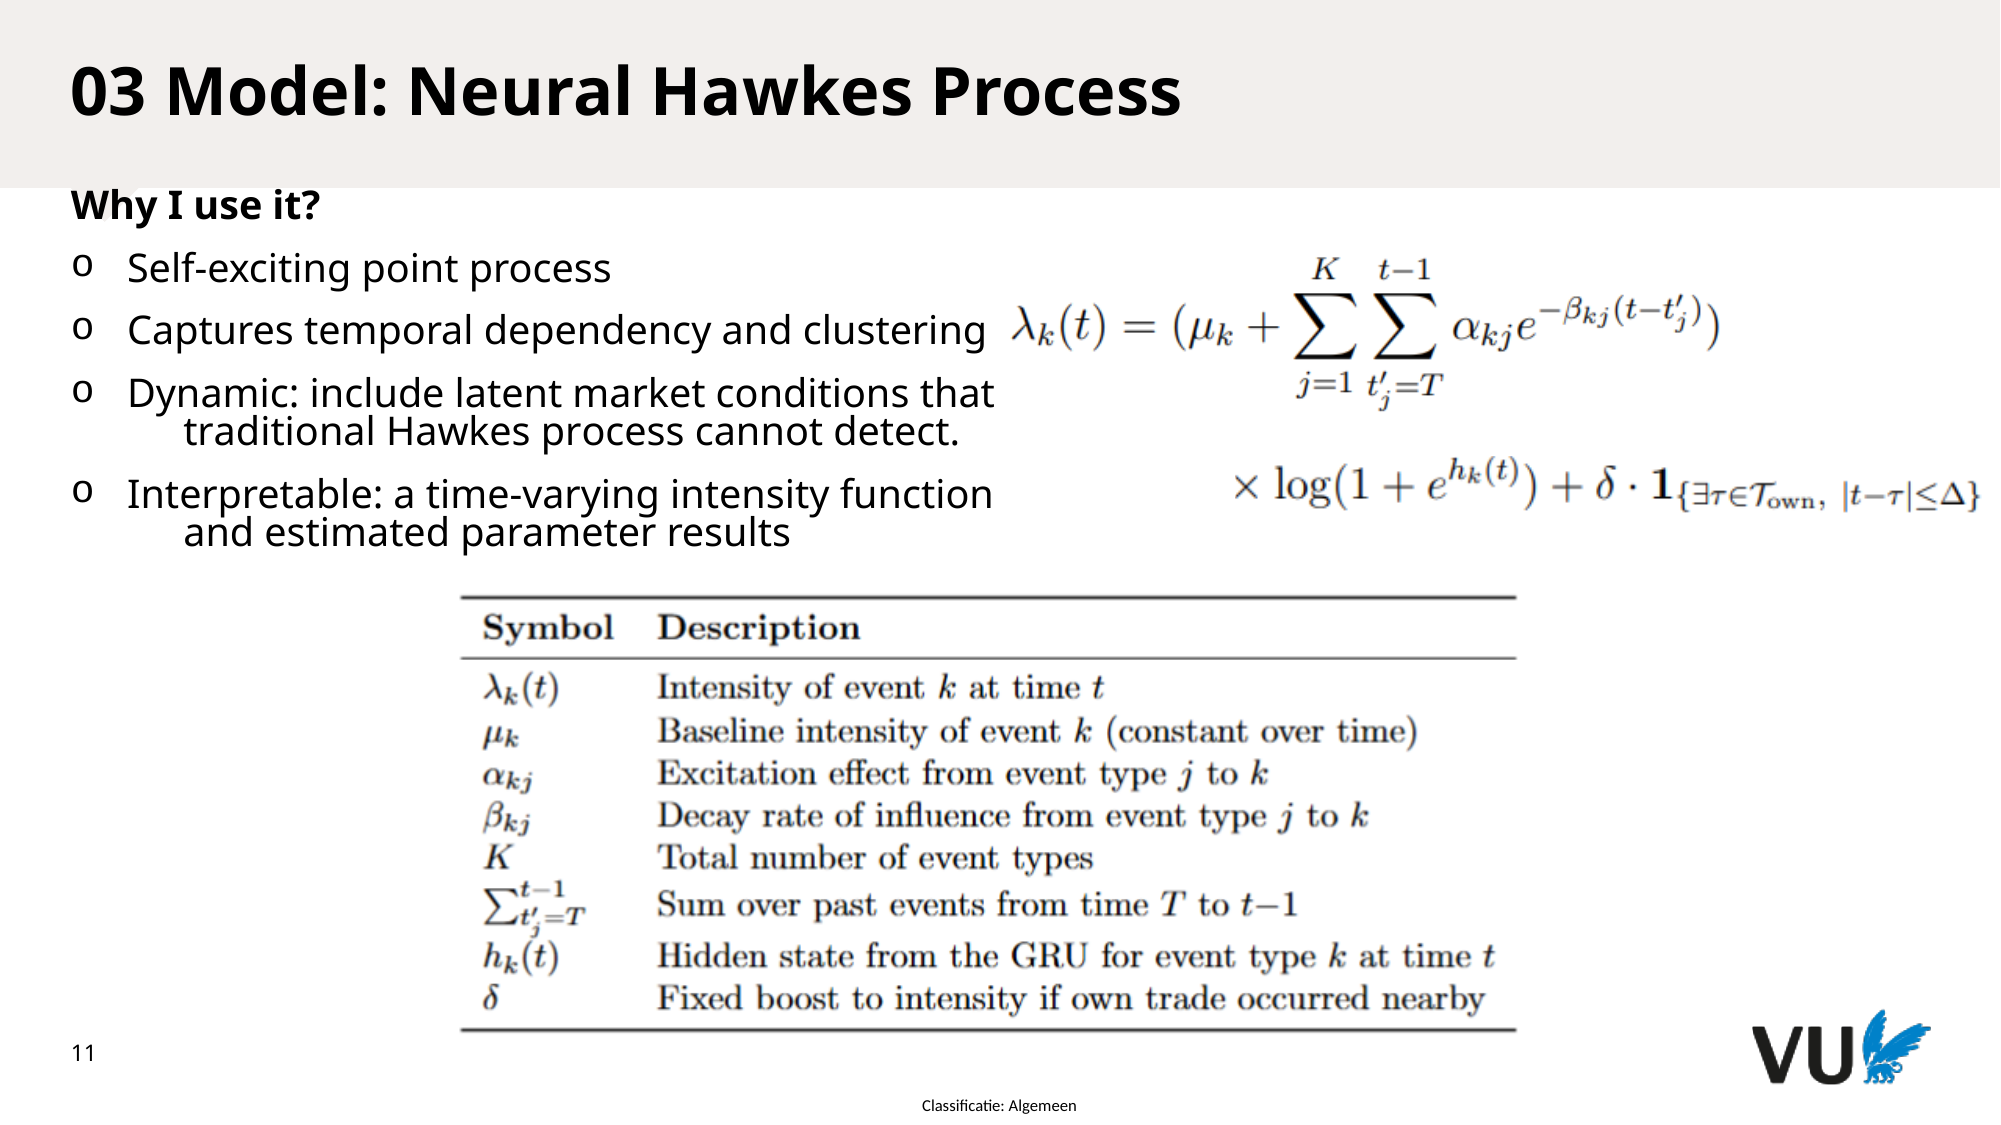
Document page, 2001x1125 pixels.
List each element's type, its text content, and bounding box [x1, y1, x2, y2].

picture [1000, 245, 1724, 416]
title 03 Model: Neural Hawkes Process [70, 0, 1930, 188]
text_box Why I use it? Self-exciting point process Captures temporal dependency and clustering Dynamic: include latent market conditions that traditional Hawkes process cannot detect. Interpretable: a time-varying intensity function and estimated parameter results [70, 188, 1027, 586]
picture [1235, 456, 2001, 530]
text_box [70, 983, 152, 1125]
picture [441, 577, 1541, 1042]
